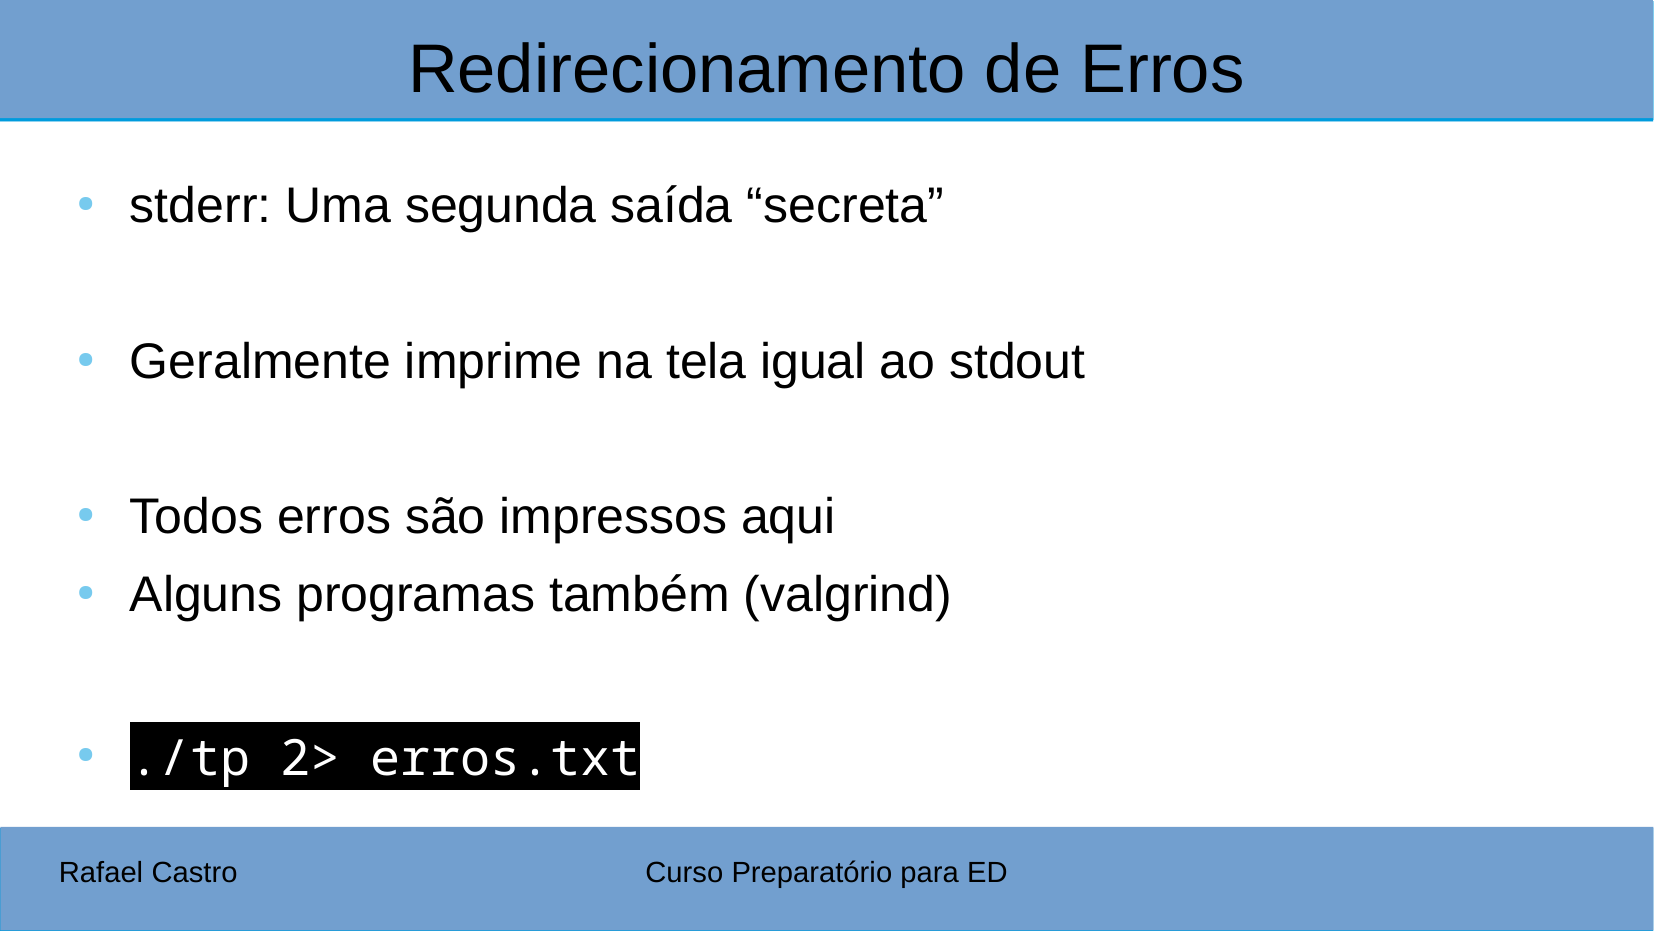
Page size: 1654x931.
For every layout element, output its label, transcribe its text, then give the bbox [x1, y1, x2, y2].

list stderr: Uma segunda saída “secreta” Geralmente imprime na tela igual ao stdout Todos erros são impressos aqui Alguns programas também (valgrind) ./tp 2> erros.txt [59, 177, 1595, 768]
title Redirecionamento de Erros [59, 29, 1595, 108]
